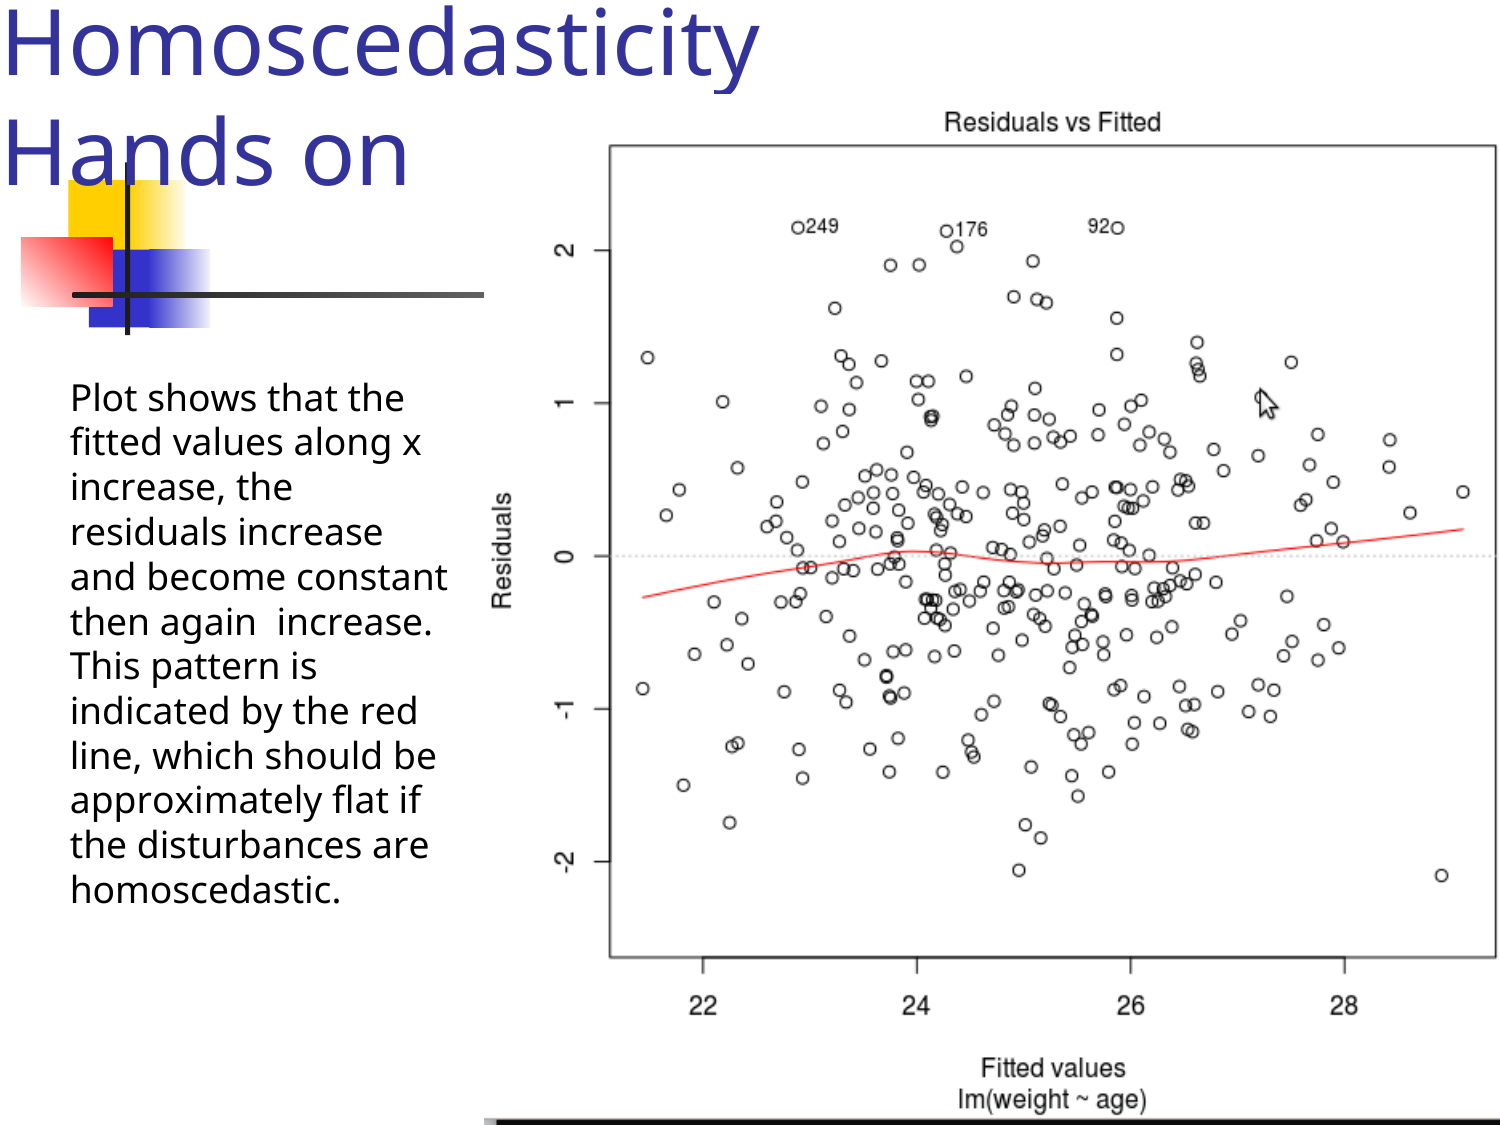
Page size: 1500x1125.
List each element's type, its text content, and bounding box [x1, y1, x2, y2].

picture [484, 94, 1500, 1125]
list Plot shows that the fitted values along x increase, the residuals increase and become constant then again increase. This pattern is indicated by the red line, which should be approximately flat if the disturbances are homoscedastic. [23, 366, 473, 922]
title Homoscedasticity Hands on [0, 0, 1264, 212]
